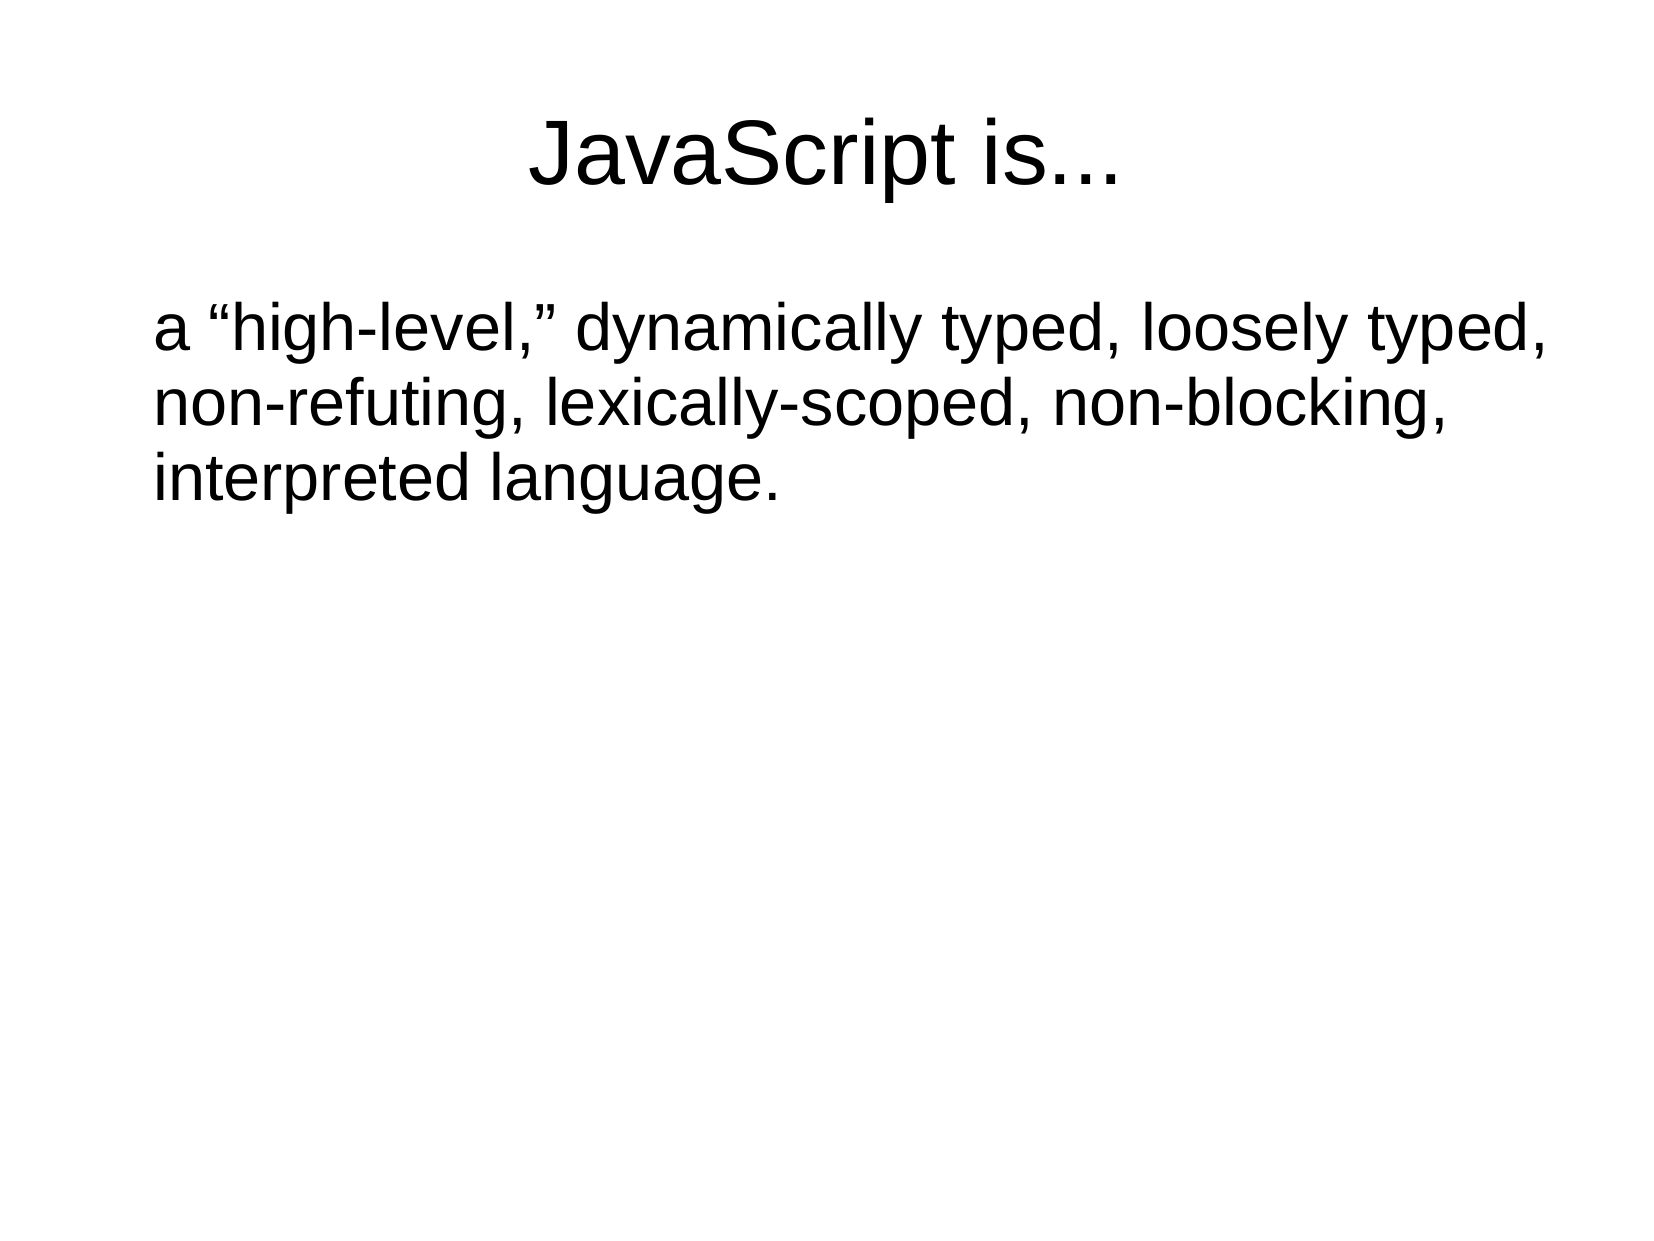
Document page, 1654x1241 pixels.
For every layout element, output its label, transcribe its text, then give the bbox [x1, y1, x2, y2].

list a “high-level,” dynamically typed, loosely typed, non-refuting, lexically-scoped, non-blocking, interpreted language. [82, 290, 1571, 1010]
title JavaScript is... [82, 49, 1571, 257]
